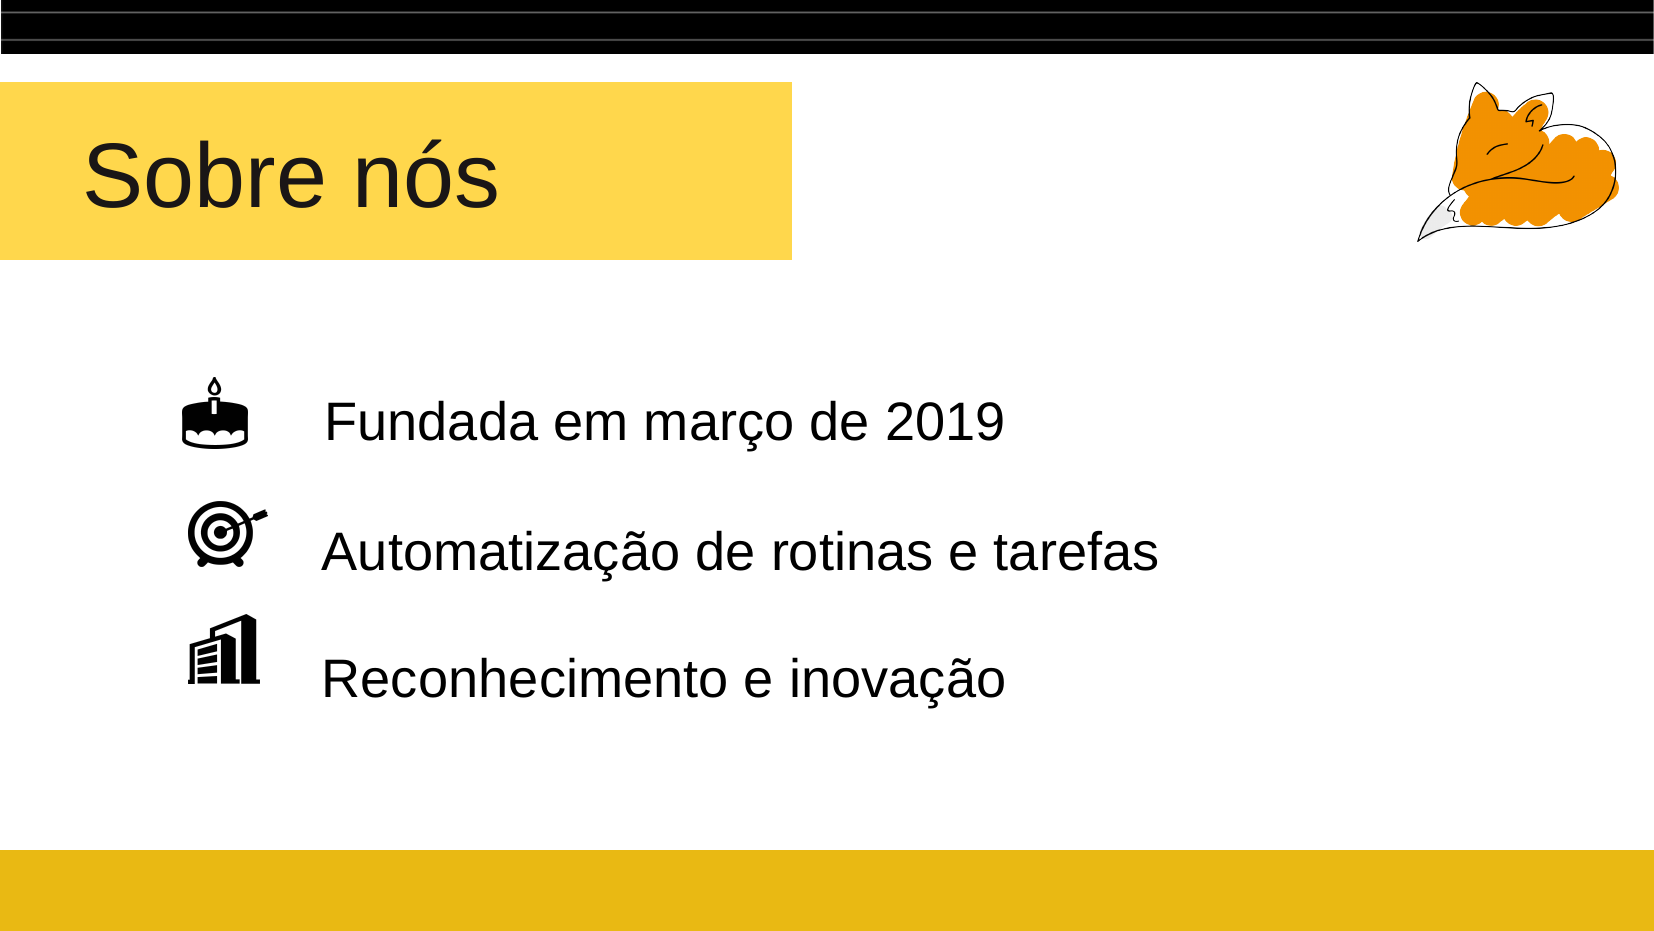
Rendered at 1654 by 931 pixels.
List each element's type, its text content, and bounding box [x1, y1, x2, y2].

picture [182, 377, 248, 449]
text_box Fundada em março de 2019 Automatização de rotinas e tarefas Reconhecimento e inovação [141, 224, 1654, 850]
text_box [0, 850, 1654, 931]
picture [1, 0, 1654, 54]
text_box Sobre nós [82, 115, 792, 226]
picture [188, 614, 260, 684]
picture [188, 501, 268, 567]
picture [1417, 82, 1619, 242]
text_box [0, 82, 792, 260]
